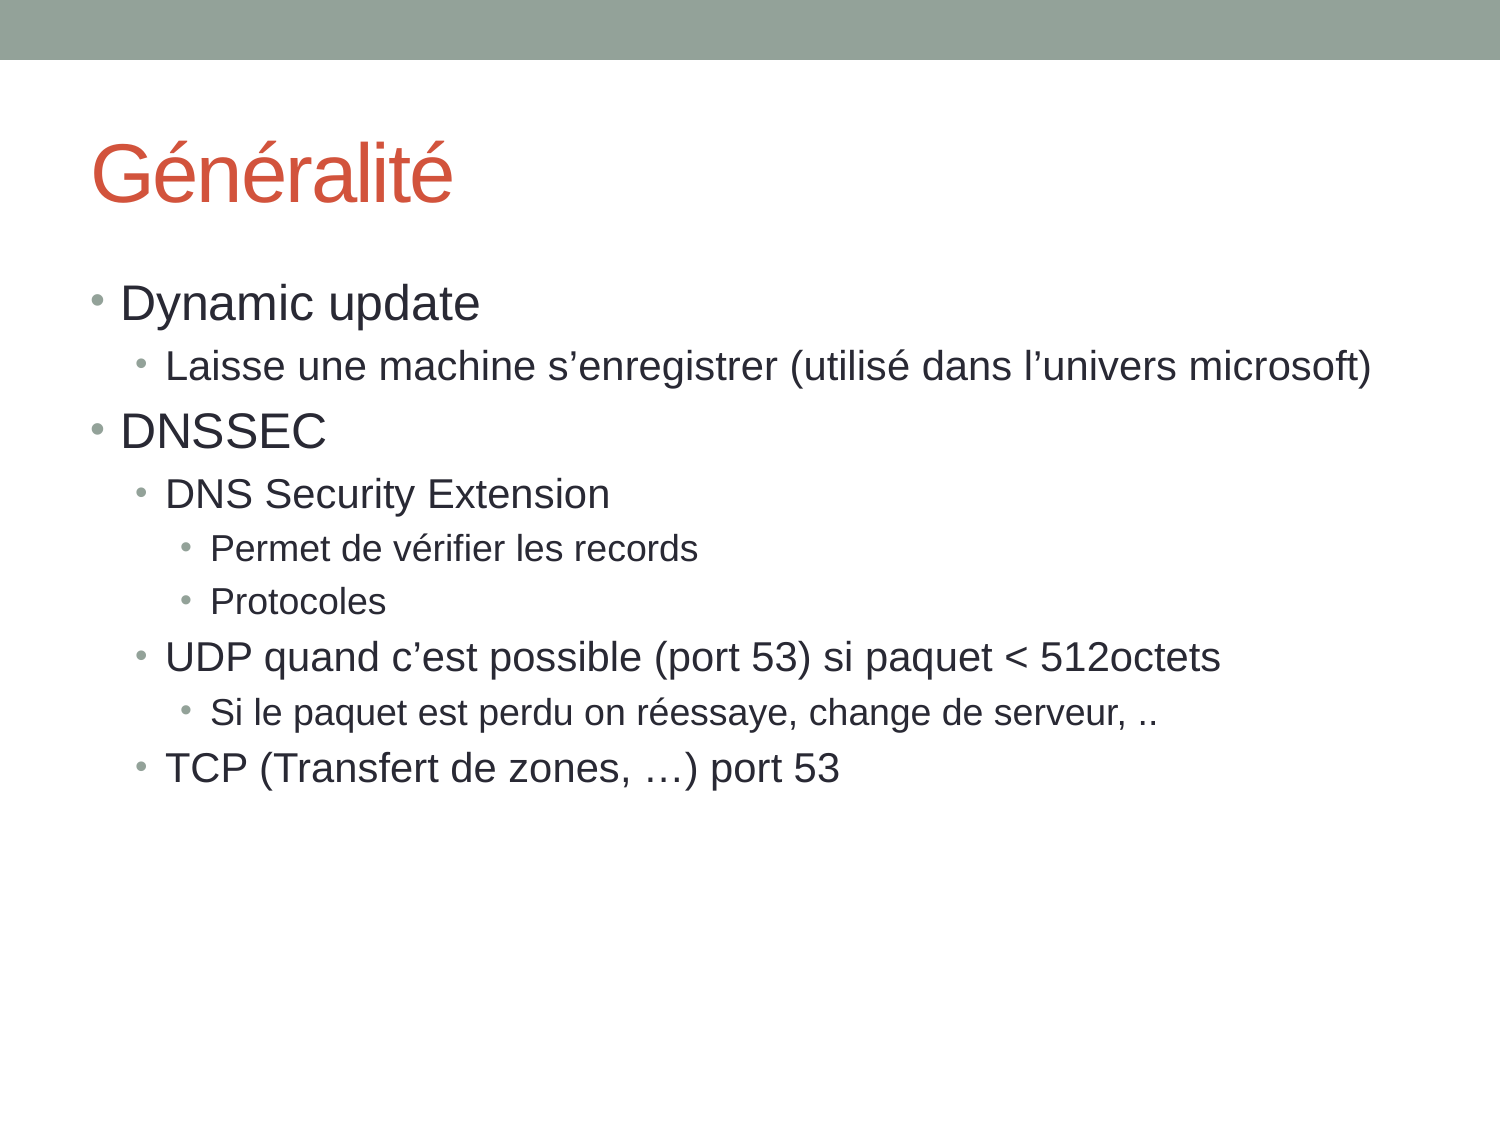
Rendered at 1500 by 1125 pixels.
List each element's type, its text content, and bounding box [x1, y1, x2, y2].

title Généralité [75, 87, 1425, 250]
list Dynamic update Laisse une machine s’enregistrer (utilisé dans l’univers microsoft) DNSSEC DNS Security Extension Permet de vérifier les records Protocoles UDP quand c’est possible (port 53) si paquet < 512octets Si le paquet est perdu on réessaye, change de serveur, .. TCP (Transfert de zones, …) port 53 [75, 262, 1425, 1063]
